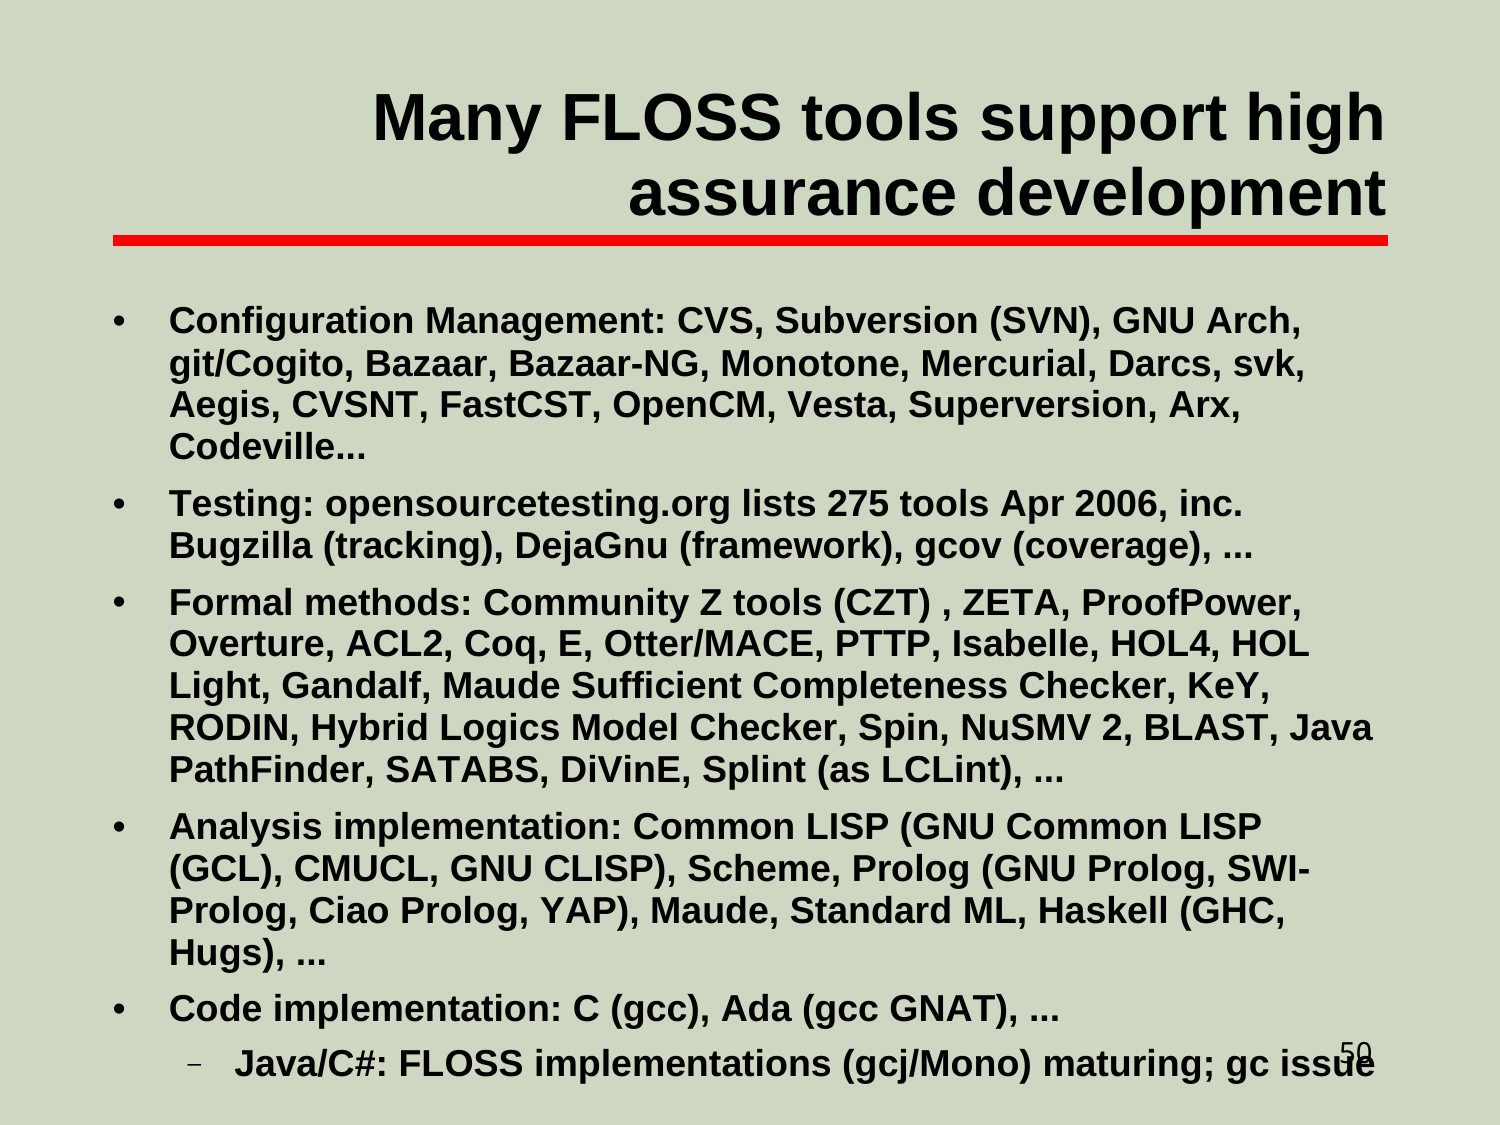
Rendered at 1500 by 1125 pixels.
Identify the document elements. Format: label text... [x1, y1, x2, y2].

list Configuration Management: CVS, Subversion (SVN), GNU Arch, git/Cogito, Bazaar, Bazaar-NG, Monotone, Mercurial, Darcs, svk, Aegis, CVSNT, FastCST, OpenCM, Vesta, Superversion, Arx, Codeville... Testing: opensourcetesting.org lists 275 tools Apr 2006, inc. Bugzilla (tracking), DejaGnu (framework), gcov (coverage), ... Formal methods: Community Z tools (CZT) , ZETA, ProofPower, Overture, ACL2, Coq, E, Otter/MACE, PTTP, Isabelle, HOL4, HOL Light, Gandalf, Maude Sufficient Completeness Checker, KeY, RODIN, Hybrid Logics Model Checker, Spin, NuSMV 2, BLAST, Java PathFinder, SATABS, DiVinE, Splint (as LCLint), ... Analysis implementation: Common LISP (GNU Common LISP (GCL), CMUCL, GNU CLISP), Scheme, Prolog (GNU Prolog, SWI-Prolog, Ciao Prolog, YAP), Maude, Standard ML, Haskell (GHC, Hugs), ... Code implementation: C (gcc), Ada (gcc GNAT), ... Java/C#: FLOSS implementations (gcj/Mono) maturing; gc issue [112, 299, 1388, 1111]
title Many FLOSS tools support high assurance development [337, 79, 1388, 230]
